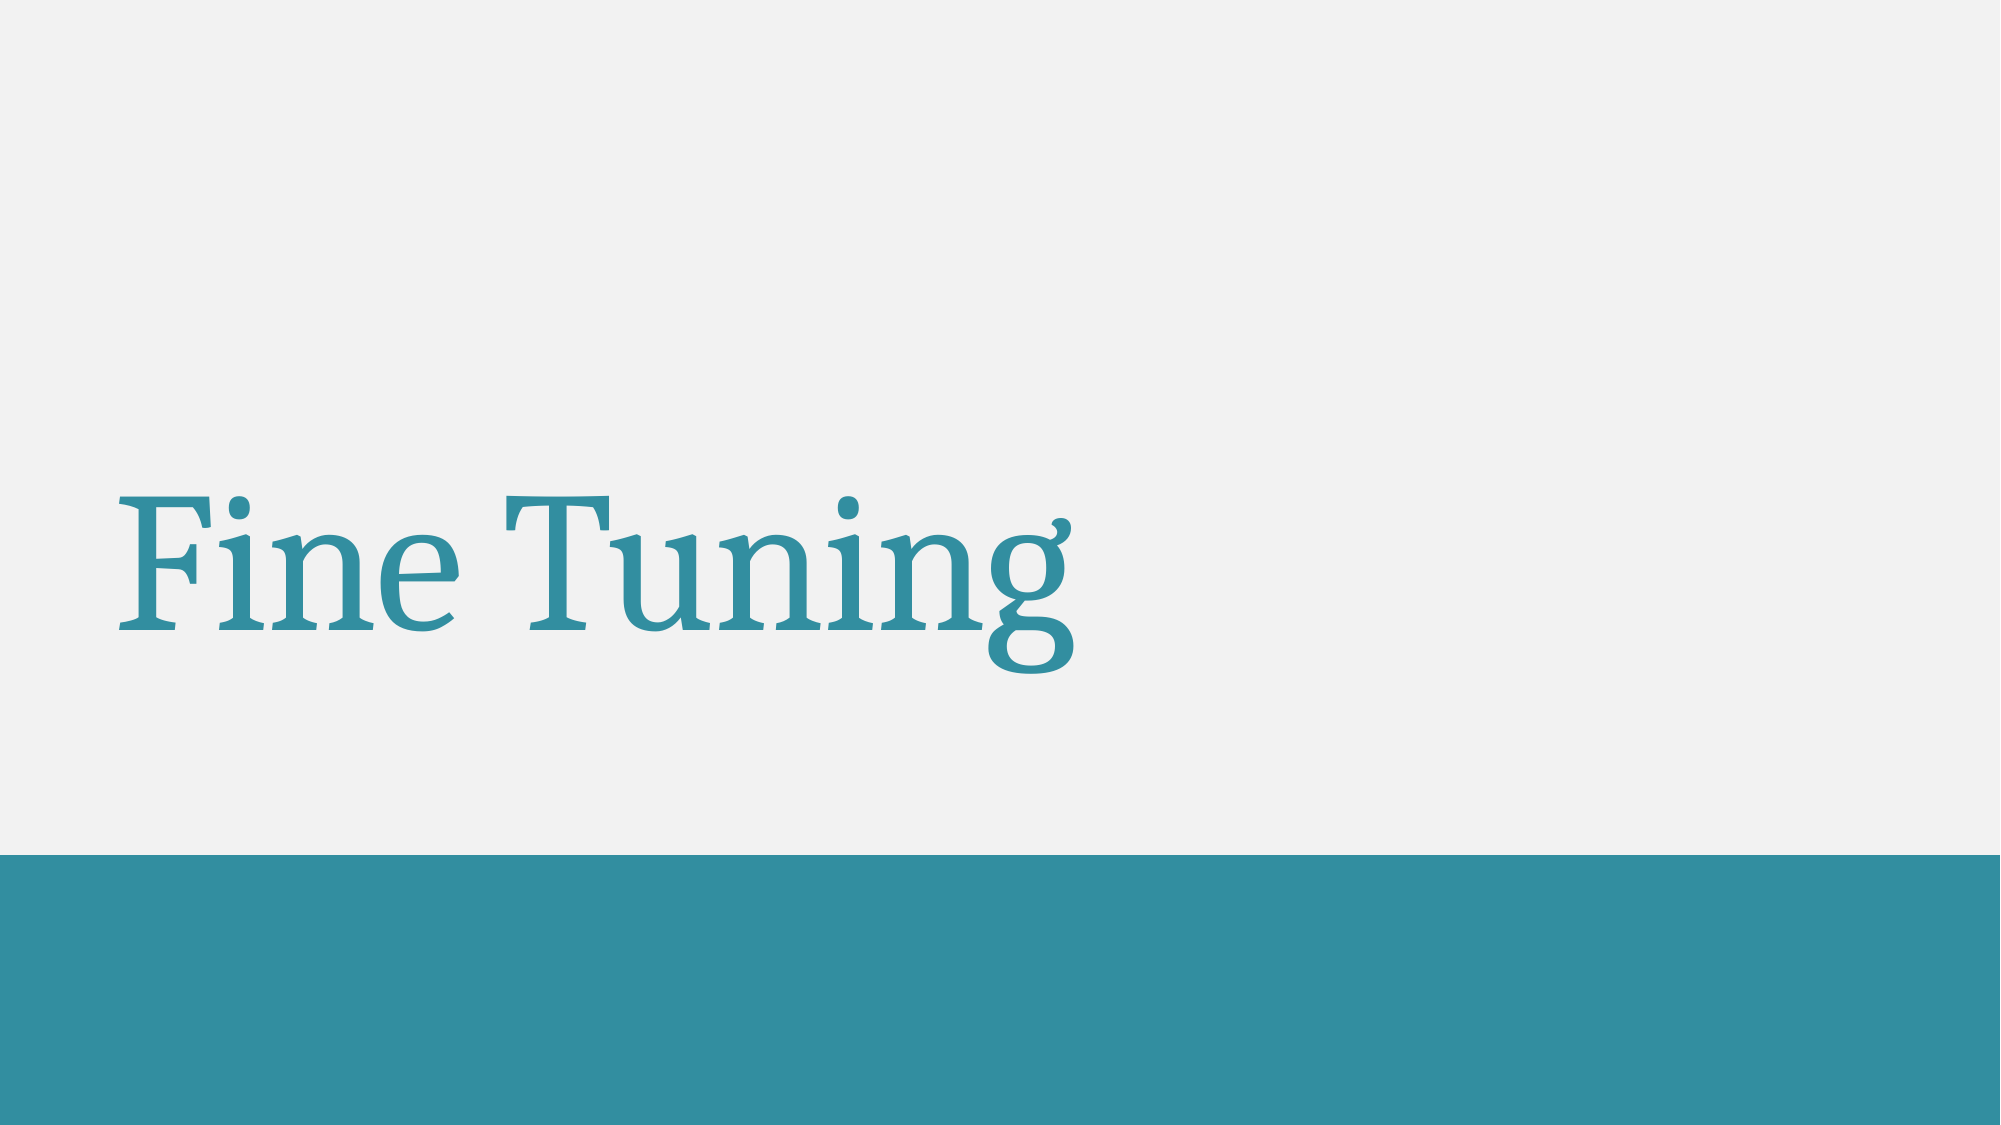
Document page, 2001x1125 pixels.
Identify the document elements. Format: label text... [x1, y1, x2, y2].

title Fine Tuning [98, 126, 1624, 803]
text_box [0, 0, 2000, 1125]
